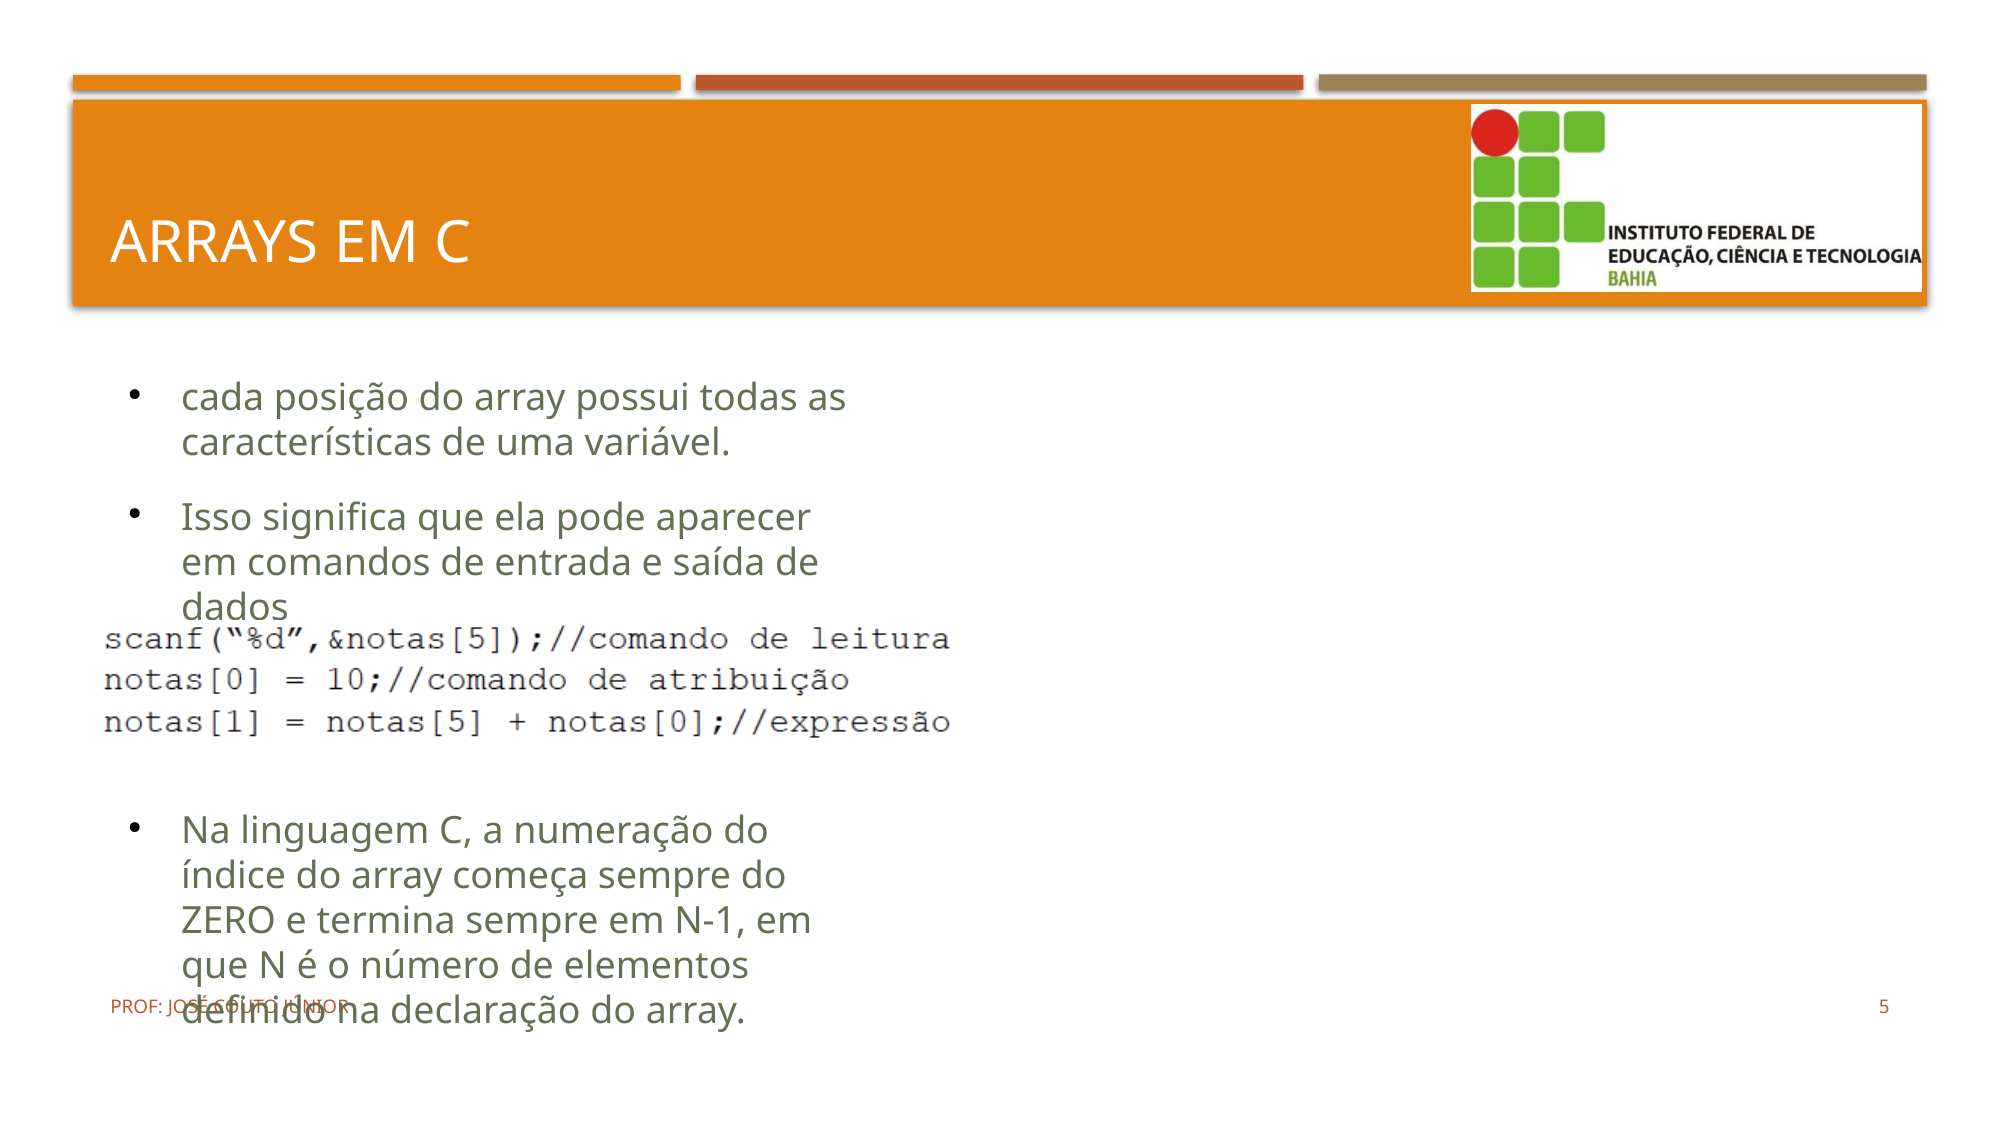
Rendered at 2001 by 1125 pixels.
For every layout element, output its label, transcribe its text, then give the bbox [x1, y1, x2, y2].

picture [1471, 104, 1922, 292]
footer Prof: José Couto Júnior [95, 976, 1230, 1037]
title Arrays em C [95, 119, 1471, 282]
list cada posição do array possui todas as características de uma variável. Isso significa que ela pode aparecer em comandos de entrada e saída de dados Na linguagem C, a numeração do índice do array começa sempre do ZERO e termina sempre em N-1, em que N é o número de elementos definido na declaração do array. [95, 753, 886, 962]
list cada posição do array possui todas as características de uma variável. Isso significa que ela pode aparecer em comandos de entrada e saída de dados Na linguagem C, a numeração do índice do array começa sempre do ZERO e termina sempre em N-1, em que N é o número de elementos definido na declaração do array. [95, 365, 886, 620]
picture [95, 620, 966, 753]
